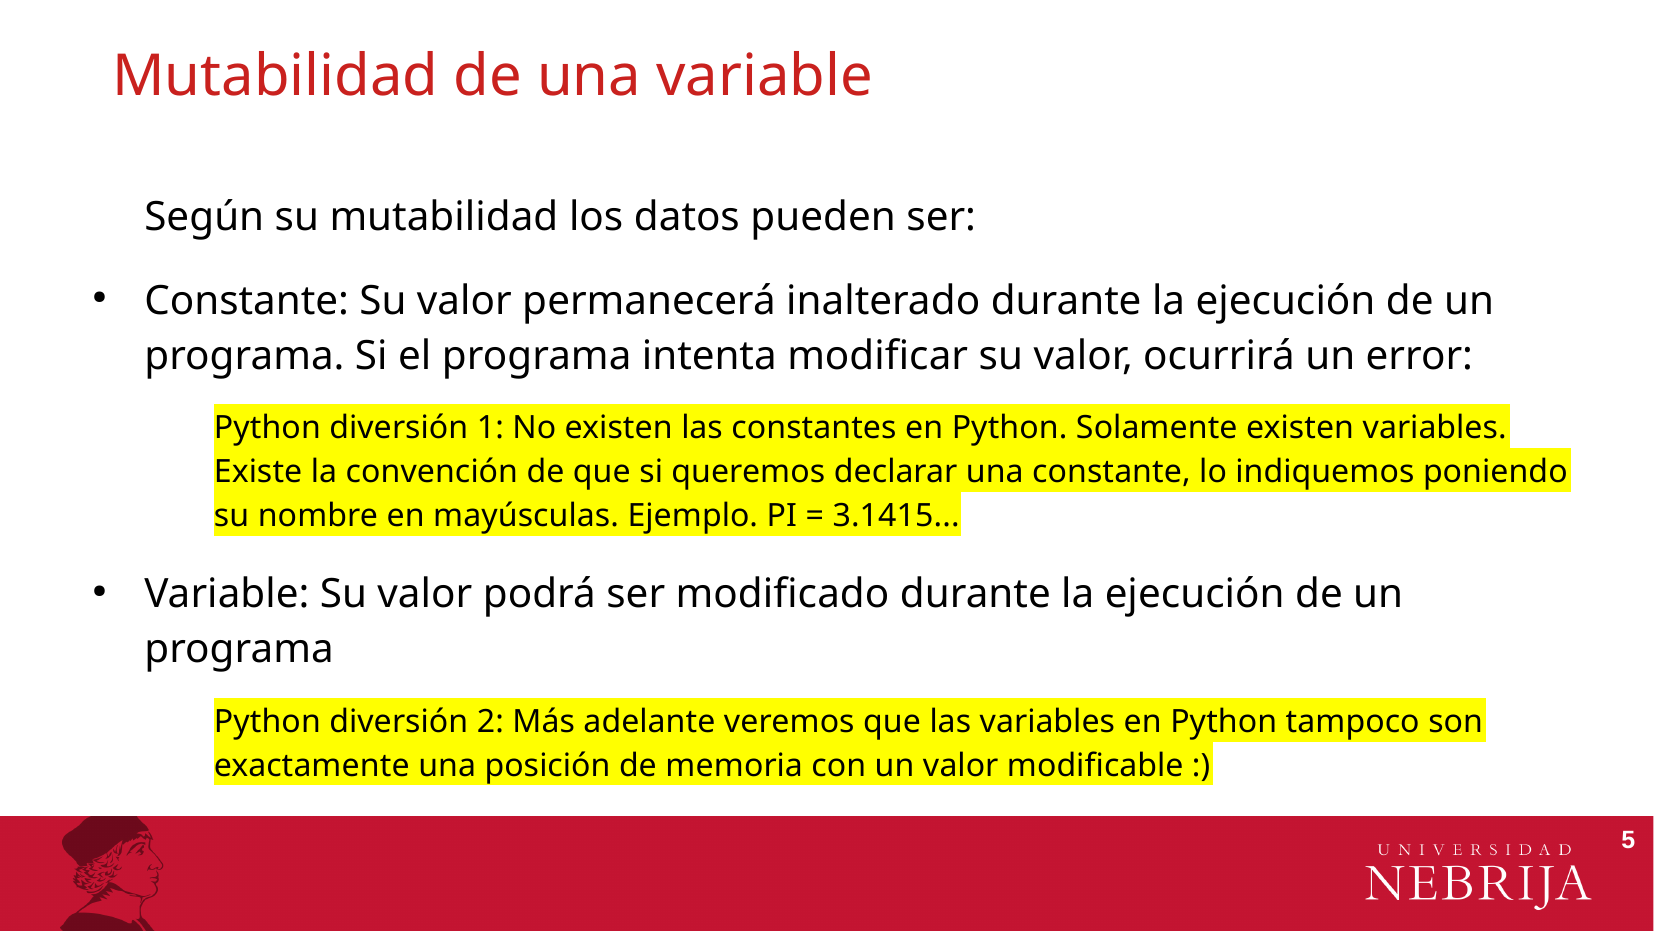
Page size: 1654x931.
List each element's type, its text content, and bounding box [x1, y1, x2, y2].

title Mutabilidad de una variable [112, 0, 1601, 151]
list Según su mutabilidad los datos pueden ser: Constante: Su valor permanecerá inalterado durante la ejecución de un programa. Si el programa intenta modificar su valor, ocurrirá un error: Python diversión 1: No existen las constantes en Python. Solamente existen variables. Existe la convención de que si queremos declarar una constante, lo indiquemos poniendo su nombre en mayúsculas. Ejemplo. PI = 3.1415... Variable: Su valor podrá ser modificado durante la ejecución de un programa Python diversión 2: Más adelante veremos que las variables en Python tampoco son exactamente una posición de memoria con un valor modificable :) [75, 187, 1576, 788]
picture [0, 816, 1654, 931]
